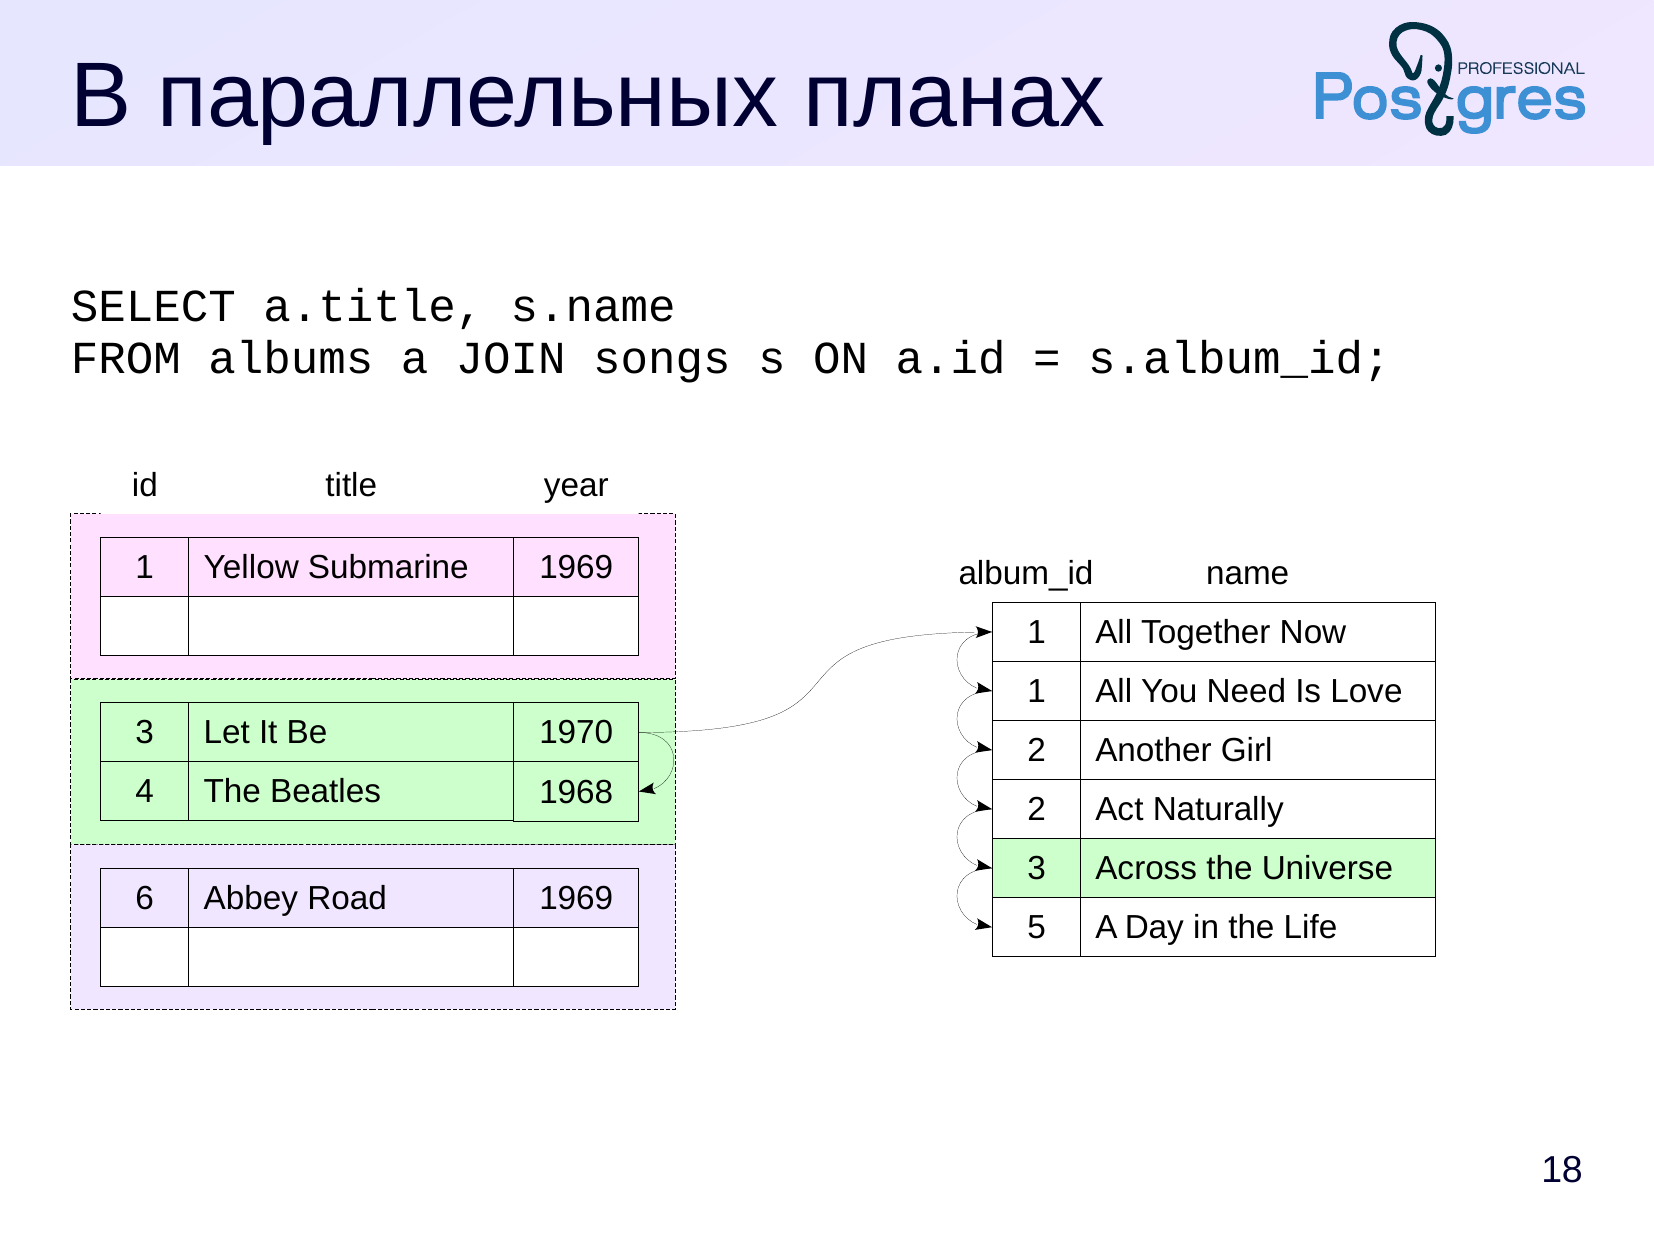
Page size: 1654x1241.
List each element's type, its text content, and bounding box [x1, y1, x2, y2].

text_box 2 [992, 721, 1080, 779]
title В параллельных планах [70, 43, 1261, 151]
text_box Abbey Road [188, 868, 513, 927]
text_box year [513, 454, 639, 514]
text_box A Day in the Life [1080, 898, 1436, 957]
text_box All You Need Is Love [1080, 661, 1436, 721]
text_box 6 [100, 868, 188, 927]
text_box All Together Now [1080, 602, 1436, 661]
text_box The Beatles [188, 762, 513, 821]
text_box name [1071, 543, 1425, 602]
text_box 1 [100, 537, 188, 596]
text_box title [189, 454, 513, 514]
text_box Another Girl [1080, 721, 1436, 779]
text_box id [100, 454, 189, 514]
text_box 1968 [513, 762, 639, 822]
text_box Yellow Submarine [188, 537, 513, 596]
text_box Let It Be [188, 702, 513, 762]
text_box 1 [992, 661, 1080, 721]
text_box 1969 [513, 537, 639, 597]
list SELECT a.title, s.name FROM albums a JOIN songs s ON a.id = s.album_id; [70, 283, 1583, 422]
text_box [70, 513, 676, 1010]
text_box 4 [100, 762, 188, 821]
text_box 3 [992, 838, 1080, 898]
text_box 1969 [513, 868, 639, 927]
text_box 1970 [513, 702, 639, 762]
text_box 5 [992, 898, 1080, 957]
text_box 2 [992, 779, 1080, 838]
text_box 1 [992, 602, 1080, 661]
text_box album_id [981, 543, 1071, 603]
text_box Across the Universe [1080, 838, 1436, 898]
text_box Act Naturally [1080, 779, 1436, 838]
text_box 3 [100, 702, 188, 762]
text_box [639, 733, 673, 790]
